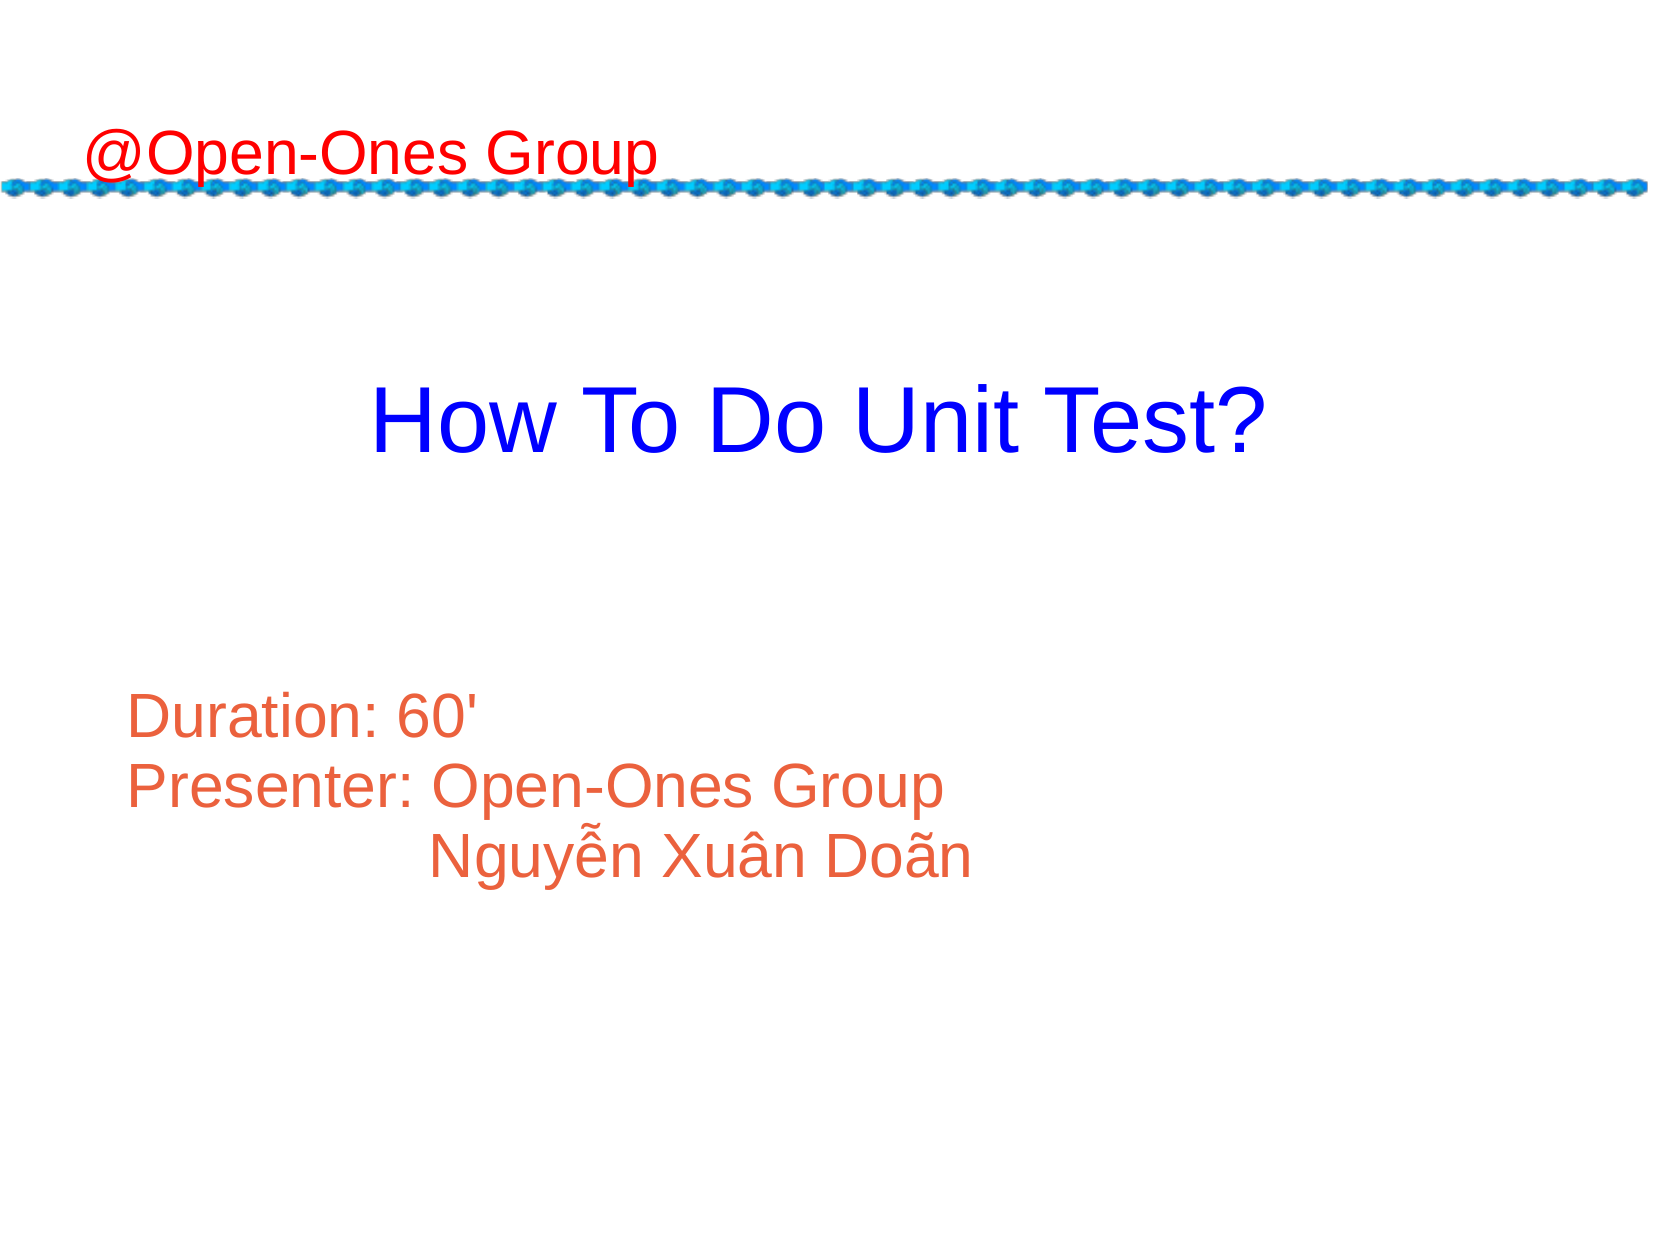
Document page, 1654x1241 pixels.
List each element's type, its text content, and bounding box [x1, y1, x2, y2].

picture [1571, 178, 1652, 199]
subtitle How To Do Unit Test? Duration: 60' Presenter: Open-Ones Group Nguyễn Xuân Doãn [74, 299, 1564, 1178]
picture [0, 178, 82, 199]
title @Open-Ones Group [82, 49, 1571, 257]
